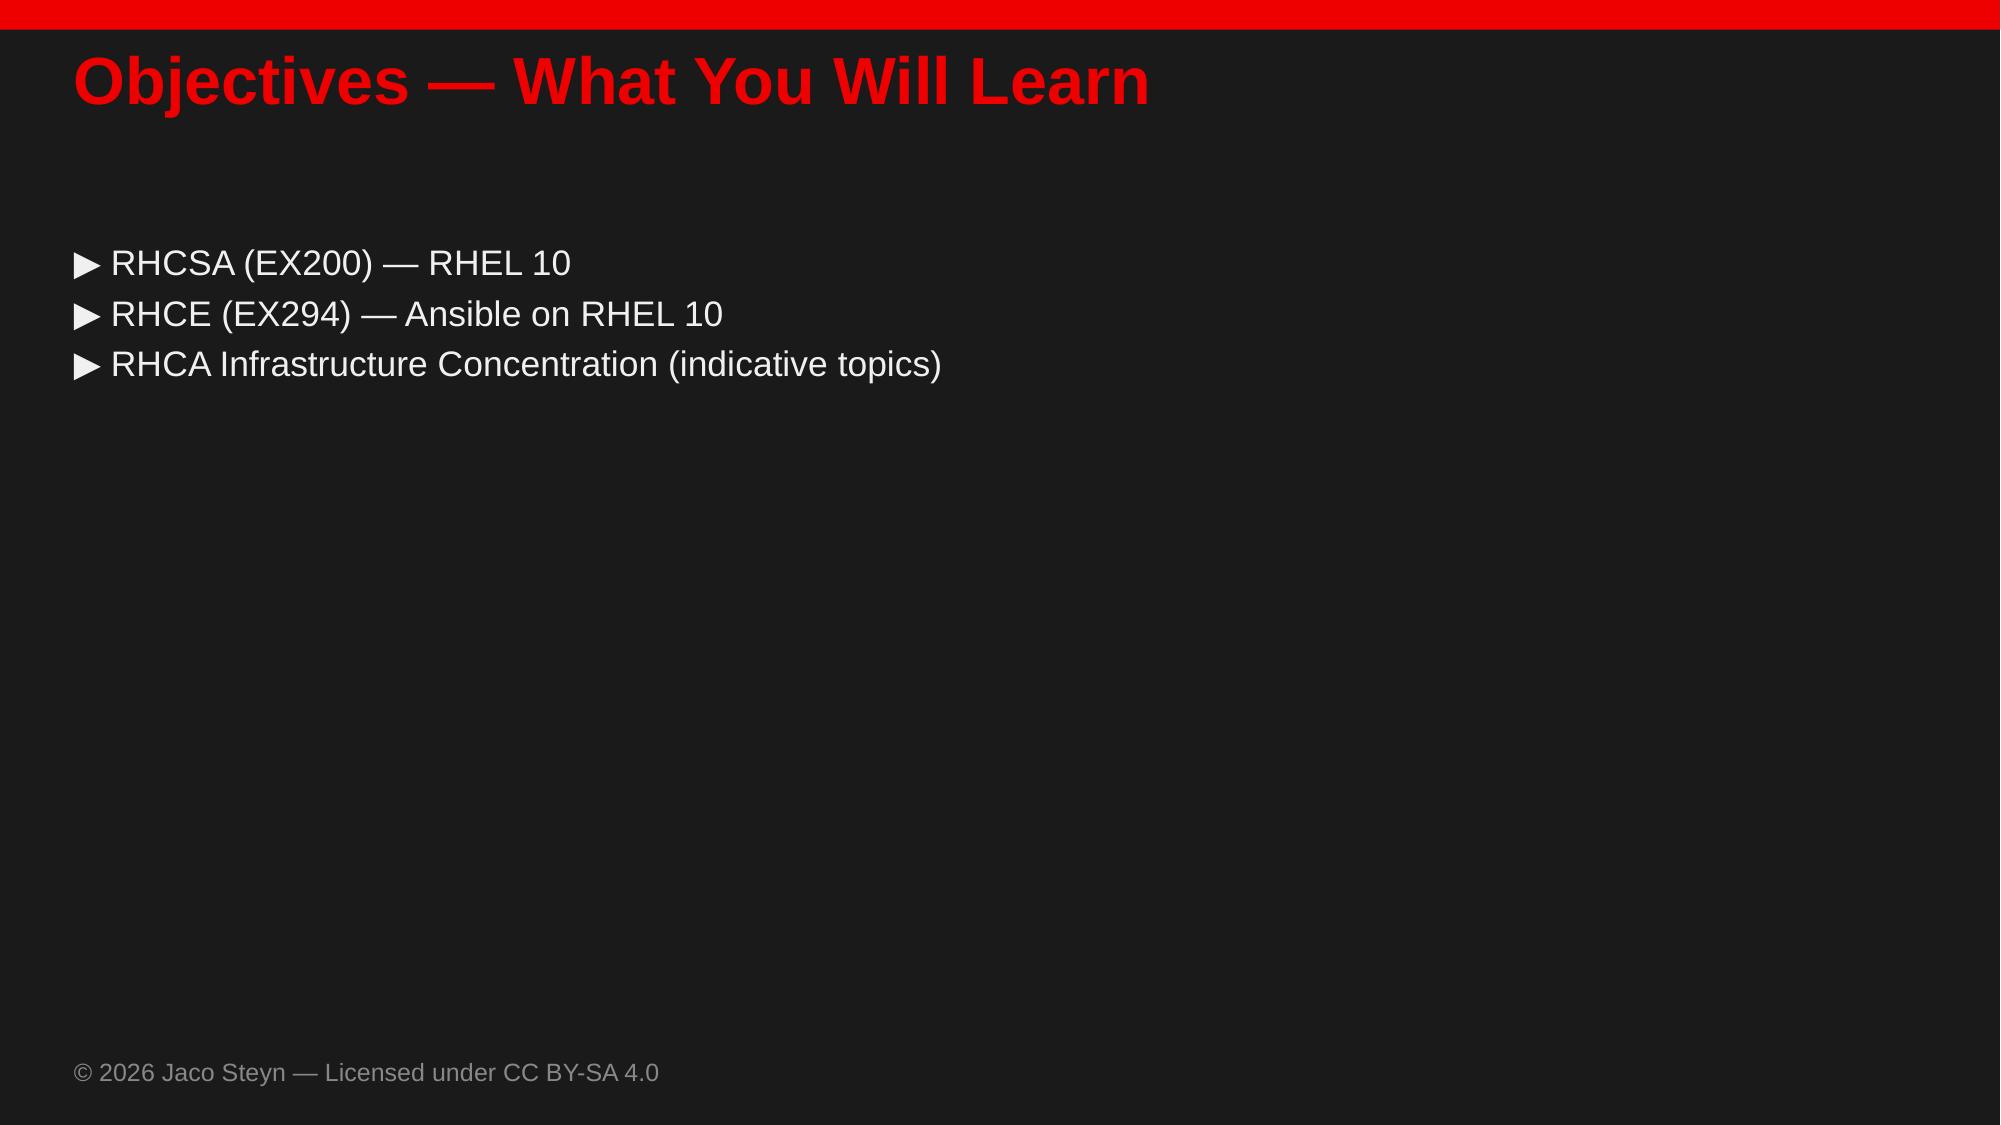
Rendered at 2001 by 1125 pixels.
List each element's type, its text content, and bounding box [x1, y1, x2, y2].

text_box ▶ RHCSA (EX200) — RHEL 10 ▶ RHCE (EX294) — Ansible on RHEL 10 ▶ RHCA Infrastructure Concentration (indicative topics) [59, 236, 1942, 1037]
text_box Objectives — What You Will Learn [59, 36, 1942, 208]
text_box © 2026 Jaco Steyn — Licensed under CC BY-SA 4.0 [59, 1051, 1942, 1093]
text_box [0, 0, 2001, 30]
